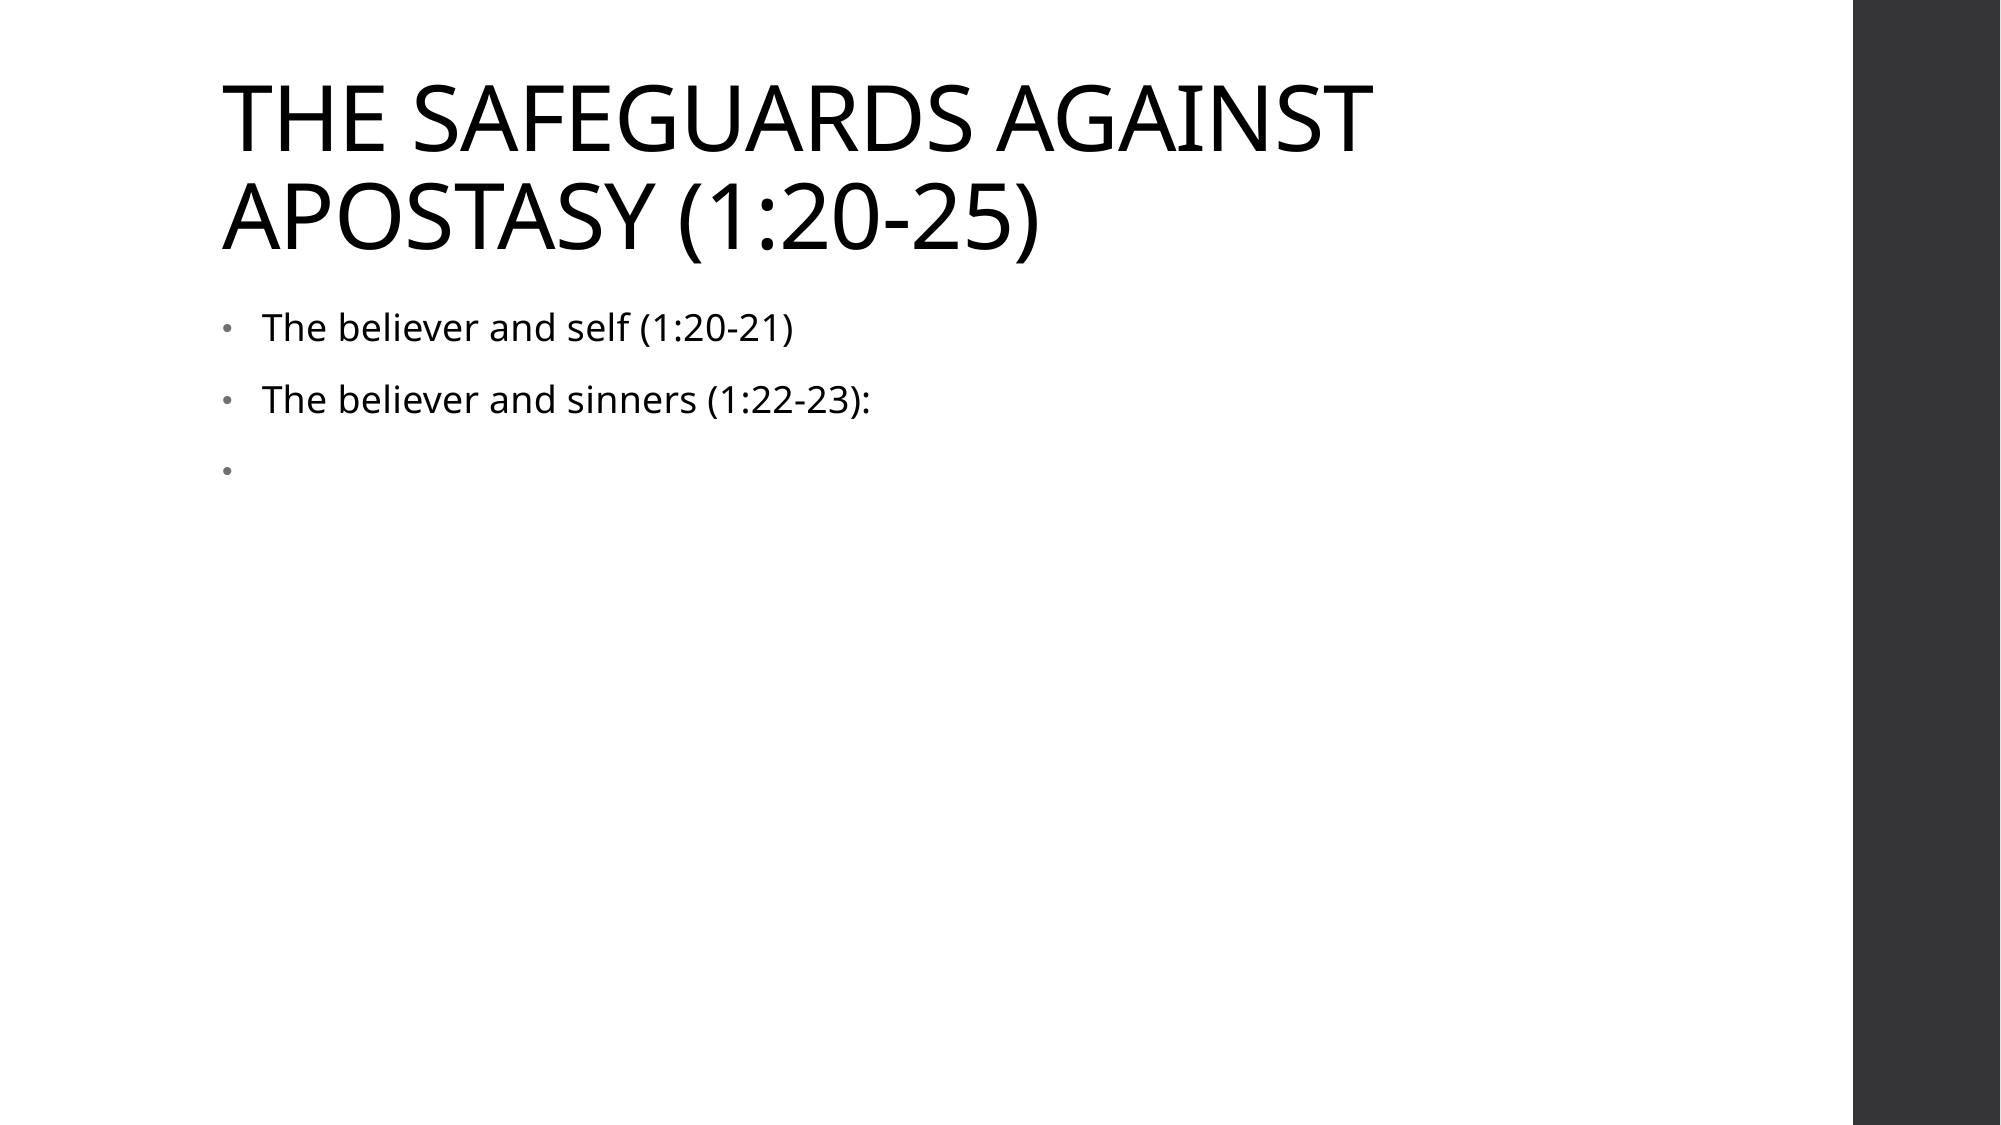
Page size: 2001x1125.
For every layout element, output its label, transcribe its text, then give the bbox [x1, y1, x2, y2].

list The believer and self (1:20-21) The believer and sinners (1:22-23): [206, 299, 1617, 1014]
title THE SAFEGUARDS AGAINST APOSTASY (1:20-25) [206, 60, 1797, 278]
